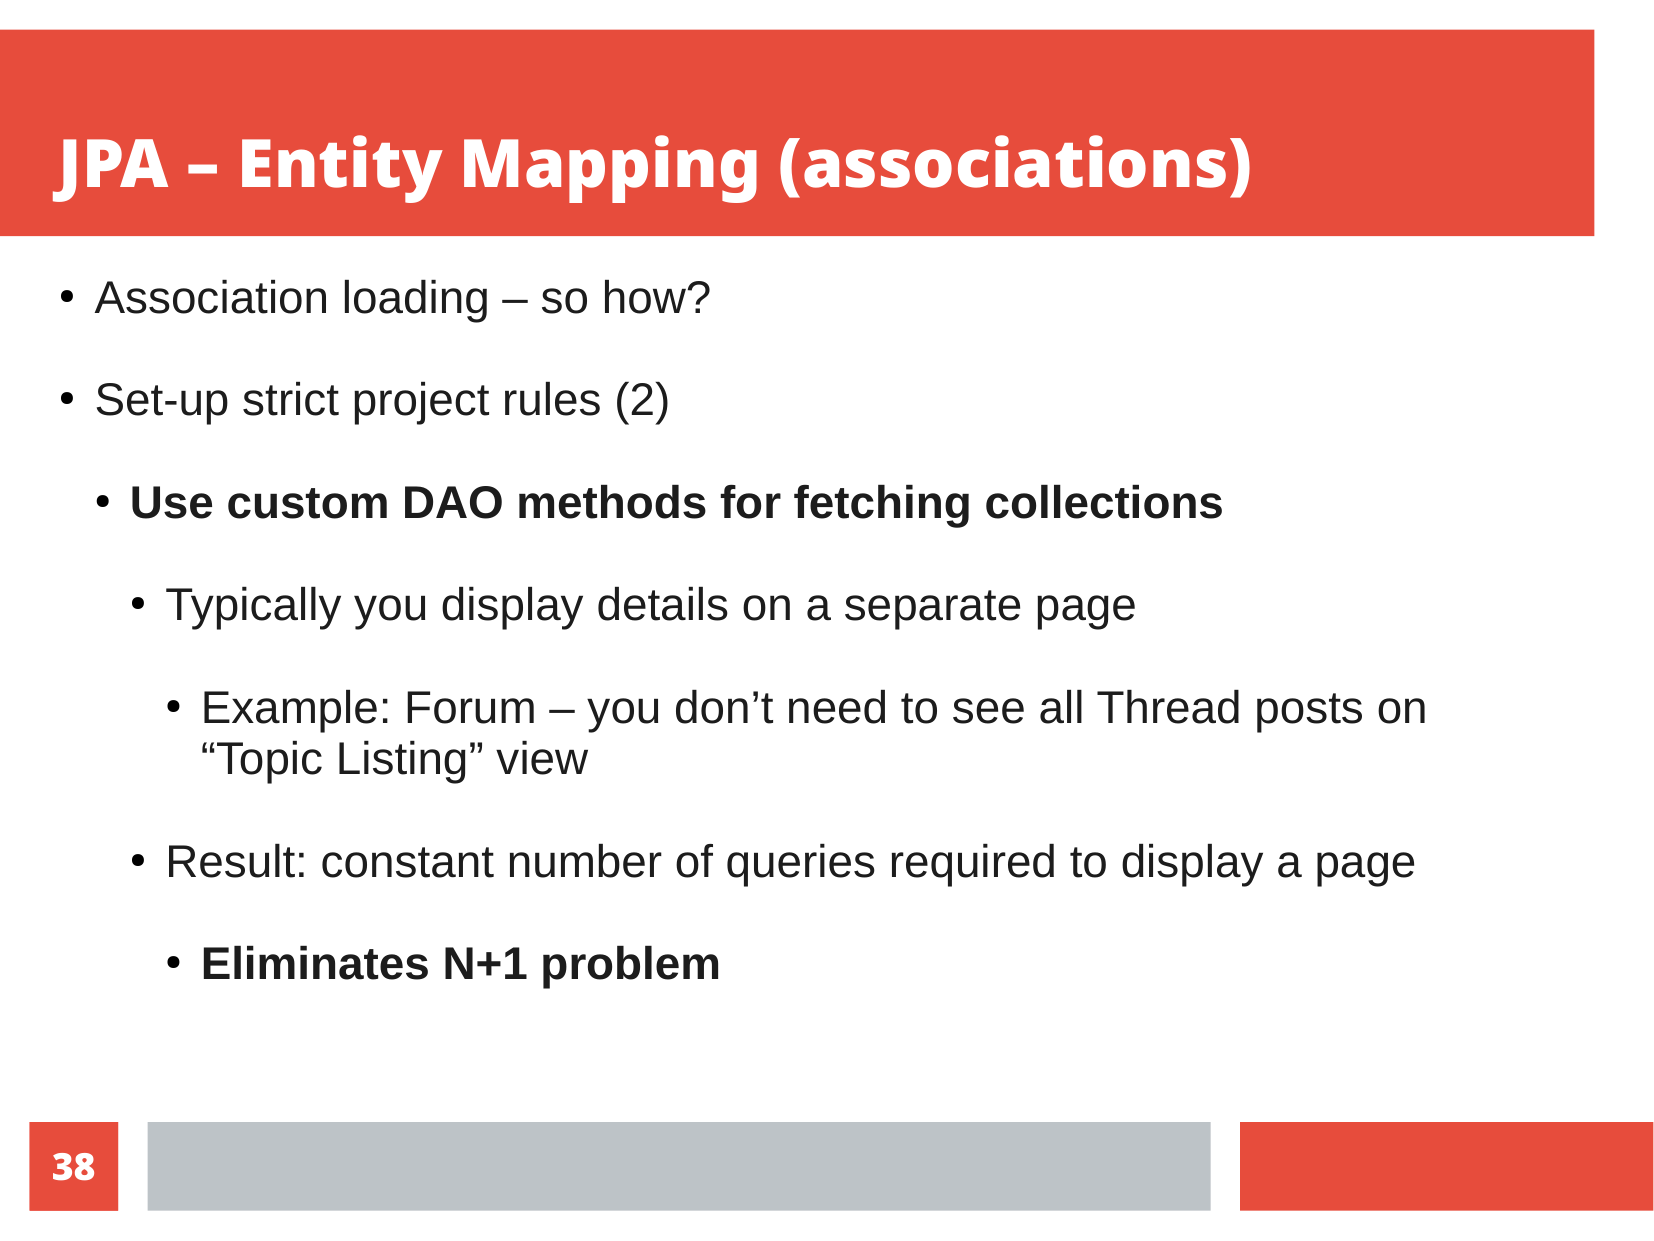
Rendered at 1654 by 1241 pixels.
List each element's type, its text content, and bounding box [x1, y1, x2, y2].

title JPA – Entity Mapping (associations) [59, 59, 1595, 207]
subtitle Association loading – so how? Set-up strict project rules (2) Use custom DAO methods for fetching collections Typically you display details on a separate page Example: Forum – you don’t need to see all Thread posts on “Topic Listing” view Result: constant number of queries required to display a page Eliminates N+1 problem [59, 271, 1565, 1040]
